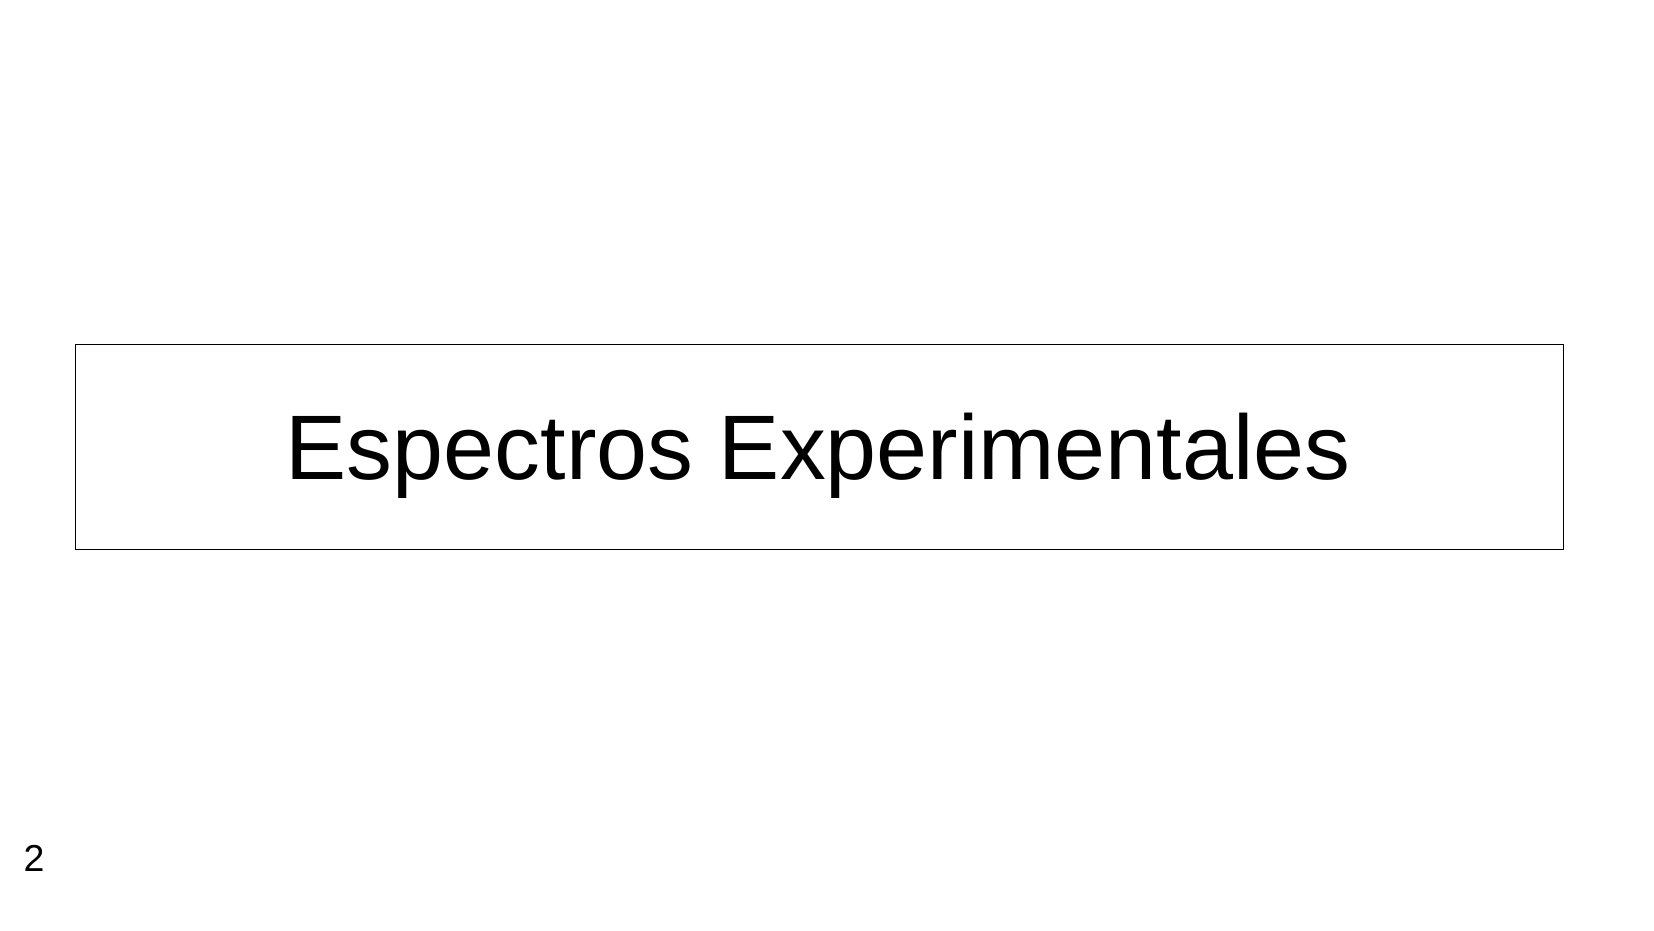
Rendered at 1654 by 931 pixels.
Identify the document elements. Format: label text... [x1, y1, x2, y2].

text_box <number> [8, 829, 638, 901]
title Espectros Experimentales [75, 344, 1564, 550]
